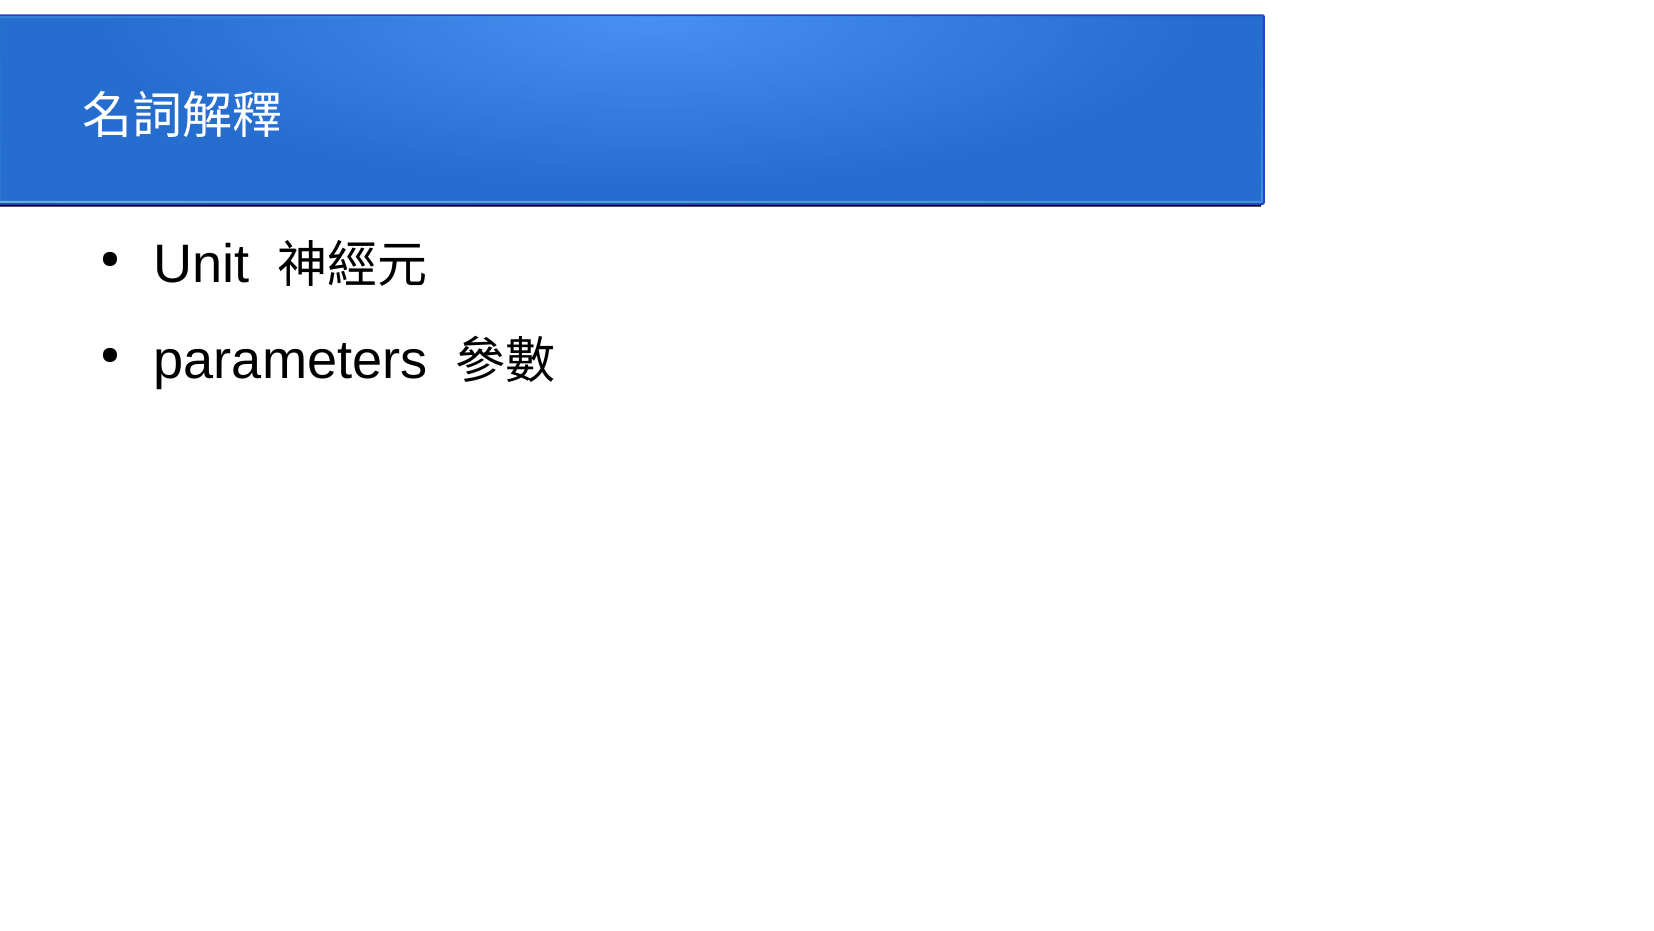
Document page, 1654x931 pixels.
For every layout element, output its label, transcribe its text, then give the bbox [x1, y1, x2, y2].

title 名詞解釋 [82, 35, 1235, 189]
list Unit 神經元 parameters 參數 [82, 224, 1571, 764]
